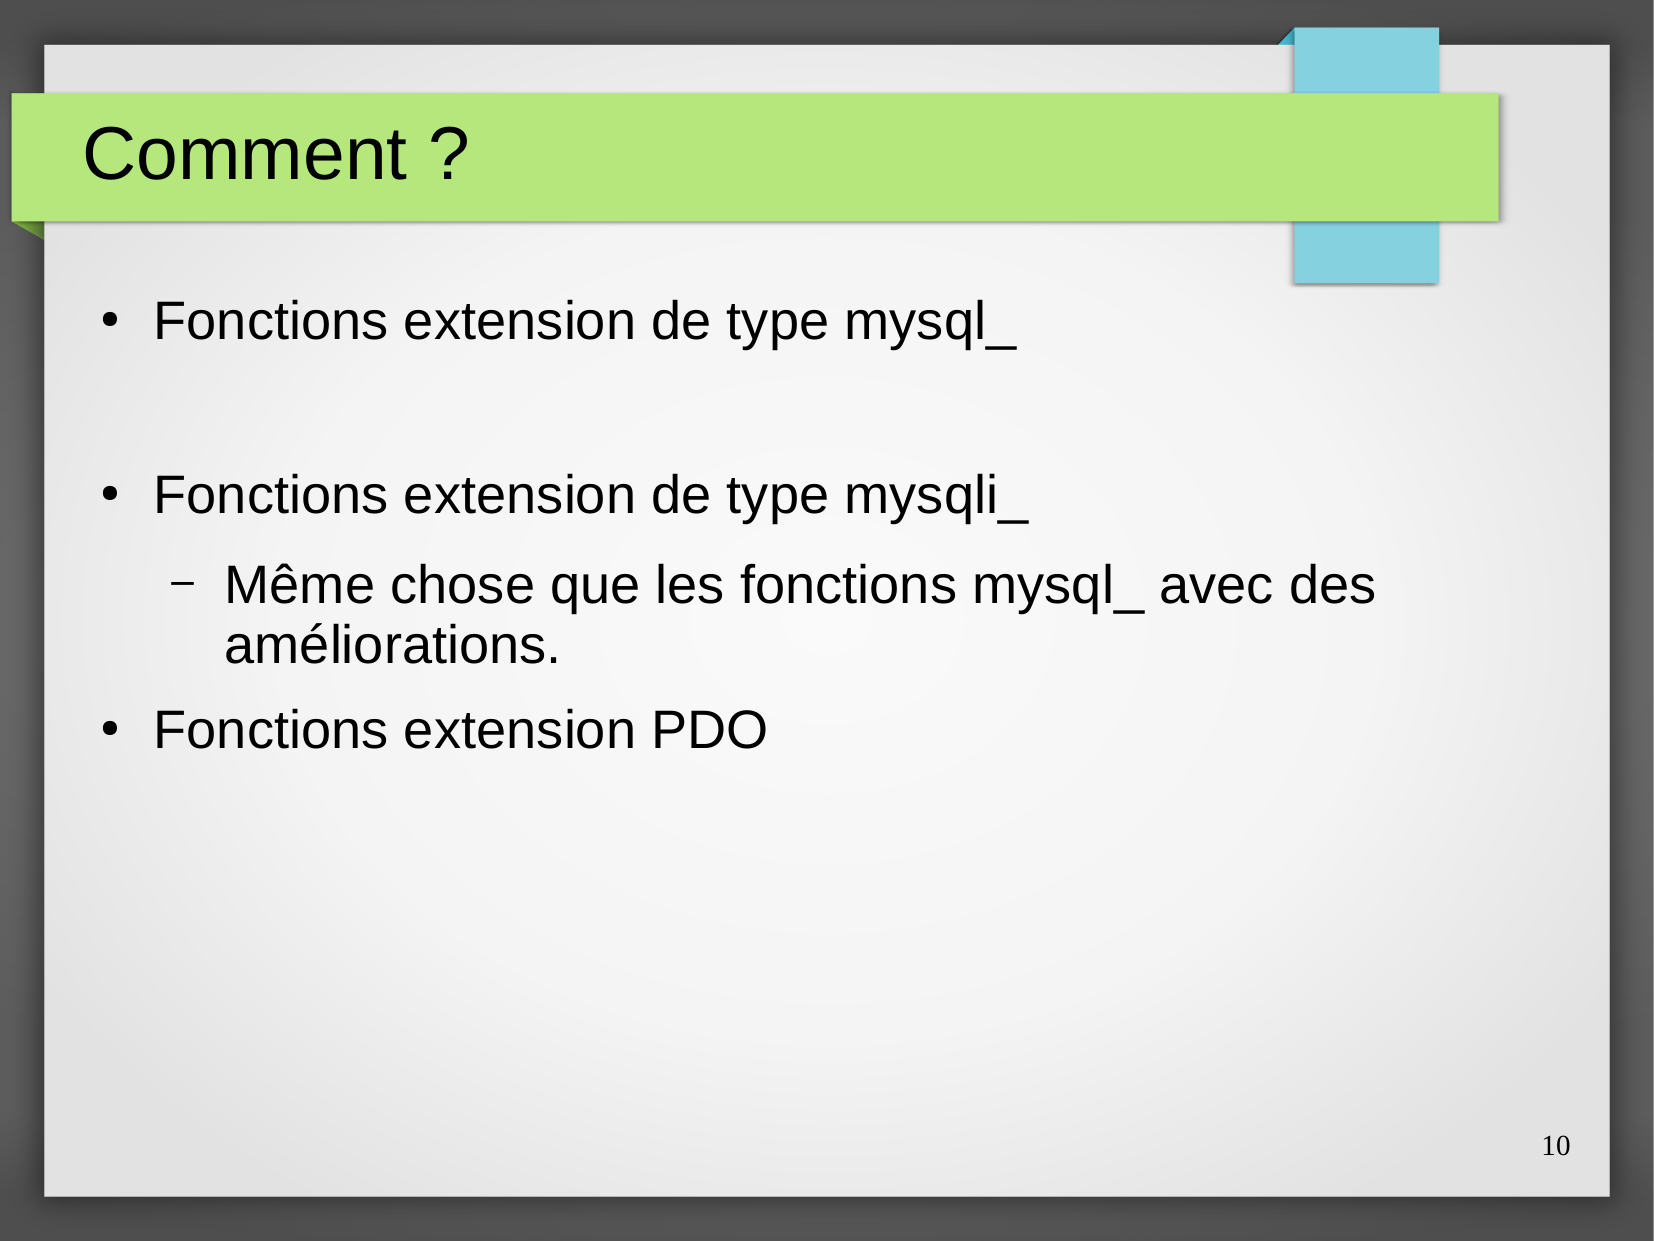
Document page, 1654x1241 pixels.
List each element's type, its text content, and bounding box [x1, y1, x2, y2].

list Fonctions extension de type mysql_ Fonctions extension de type mysqli_ Même chose que les fonctions mysql_ avec des améliorations. Fonctions extension PDO [82, 290, 1571, 1010]
picture [0, 0, 1654, 1241]
title Comment ? [82, 94, 1264, 213]
